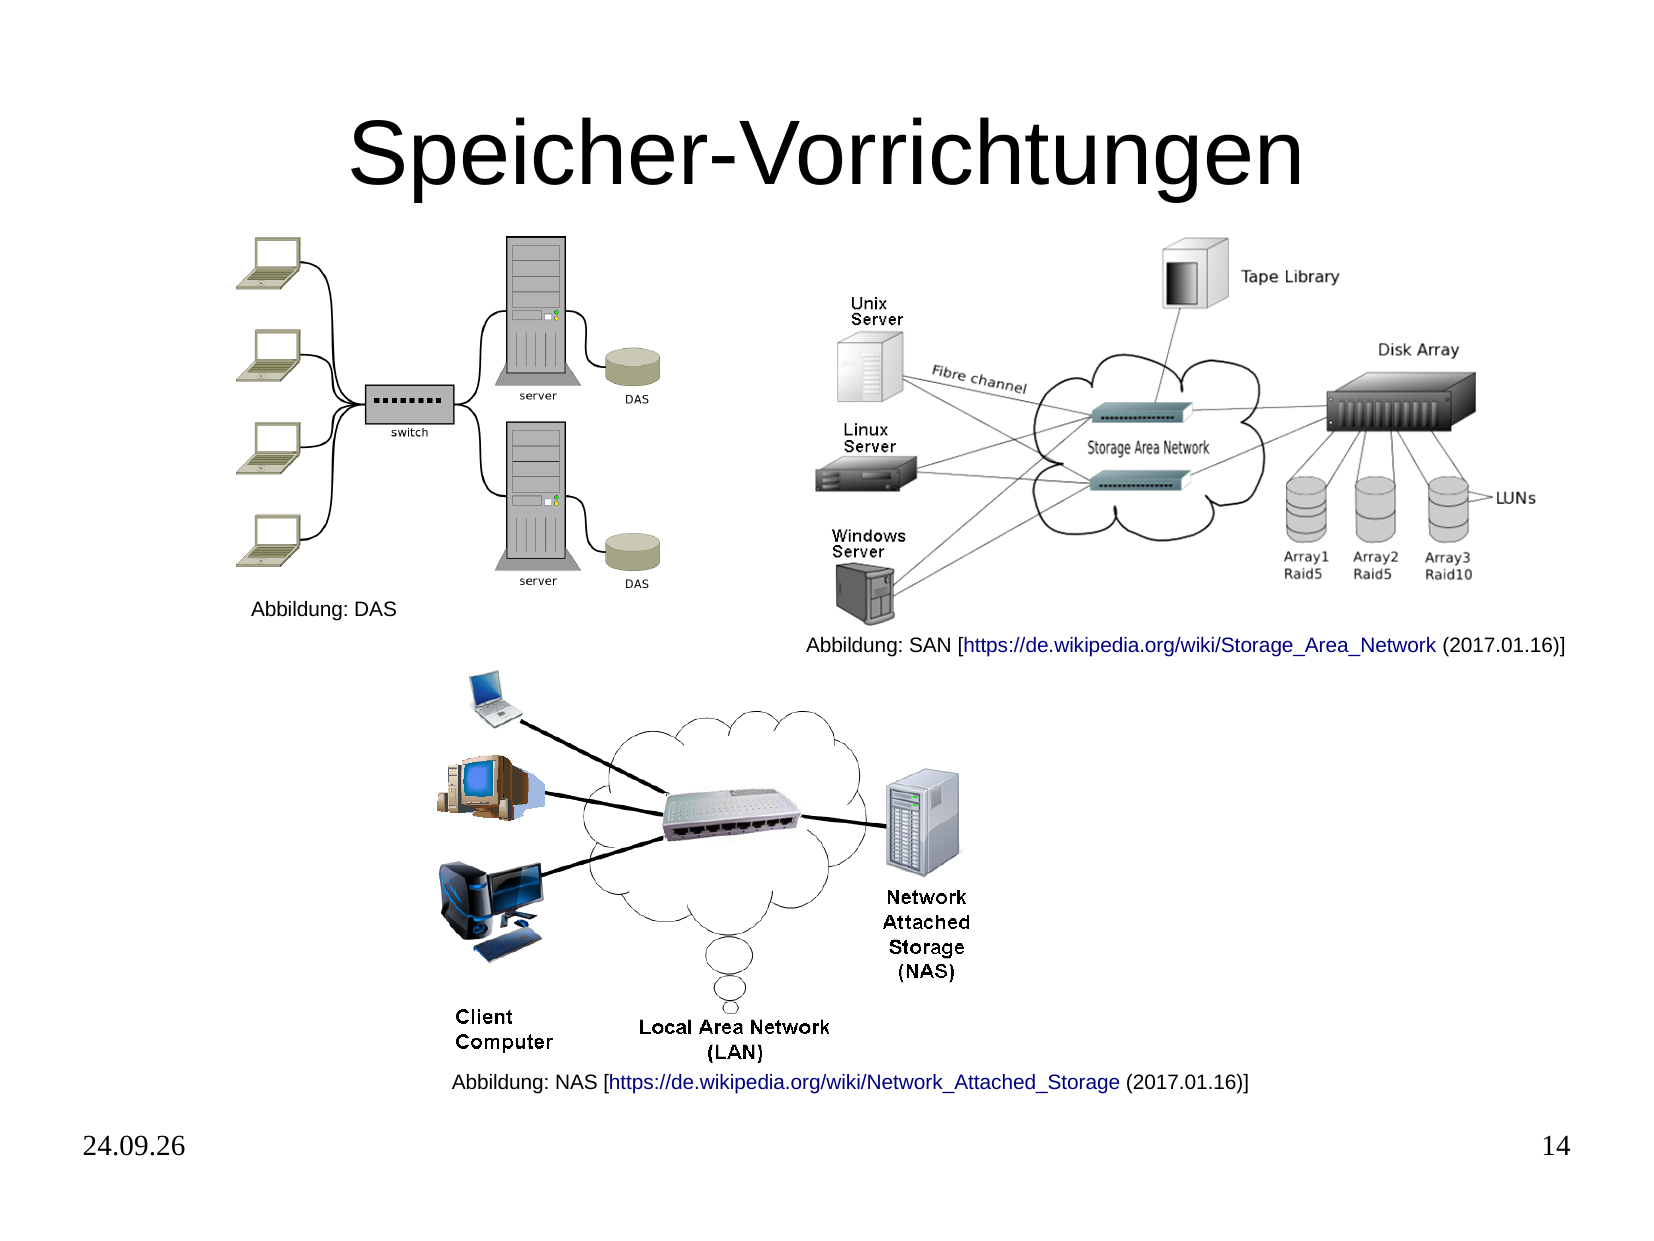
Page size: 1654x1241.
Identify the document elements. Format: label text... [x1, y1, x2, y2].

text_box Abbildung: DAS [236, 590, 412, 629]
picture [437, 669, 969, 1062]
text_box Abbildung: SAN [https://de.wikipedia.org/wiki/Storage_Area_Network (2017.01.16)] [791, 625, 1581, 665]
picture [814, 237, 1536, 625]
picture [236, 236, 660, 591]
text_box Abbildung: NAS [https://de.wikipedia.org/wiki/Network_Attached_Storage (2017.01.16)] [437, 1062, 1434, 1106]
title Speicher-Vorrichtungen [82, 49, 1571, 257]
